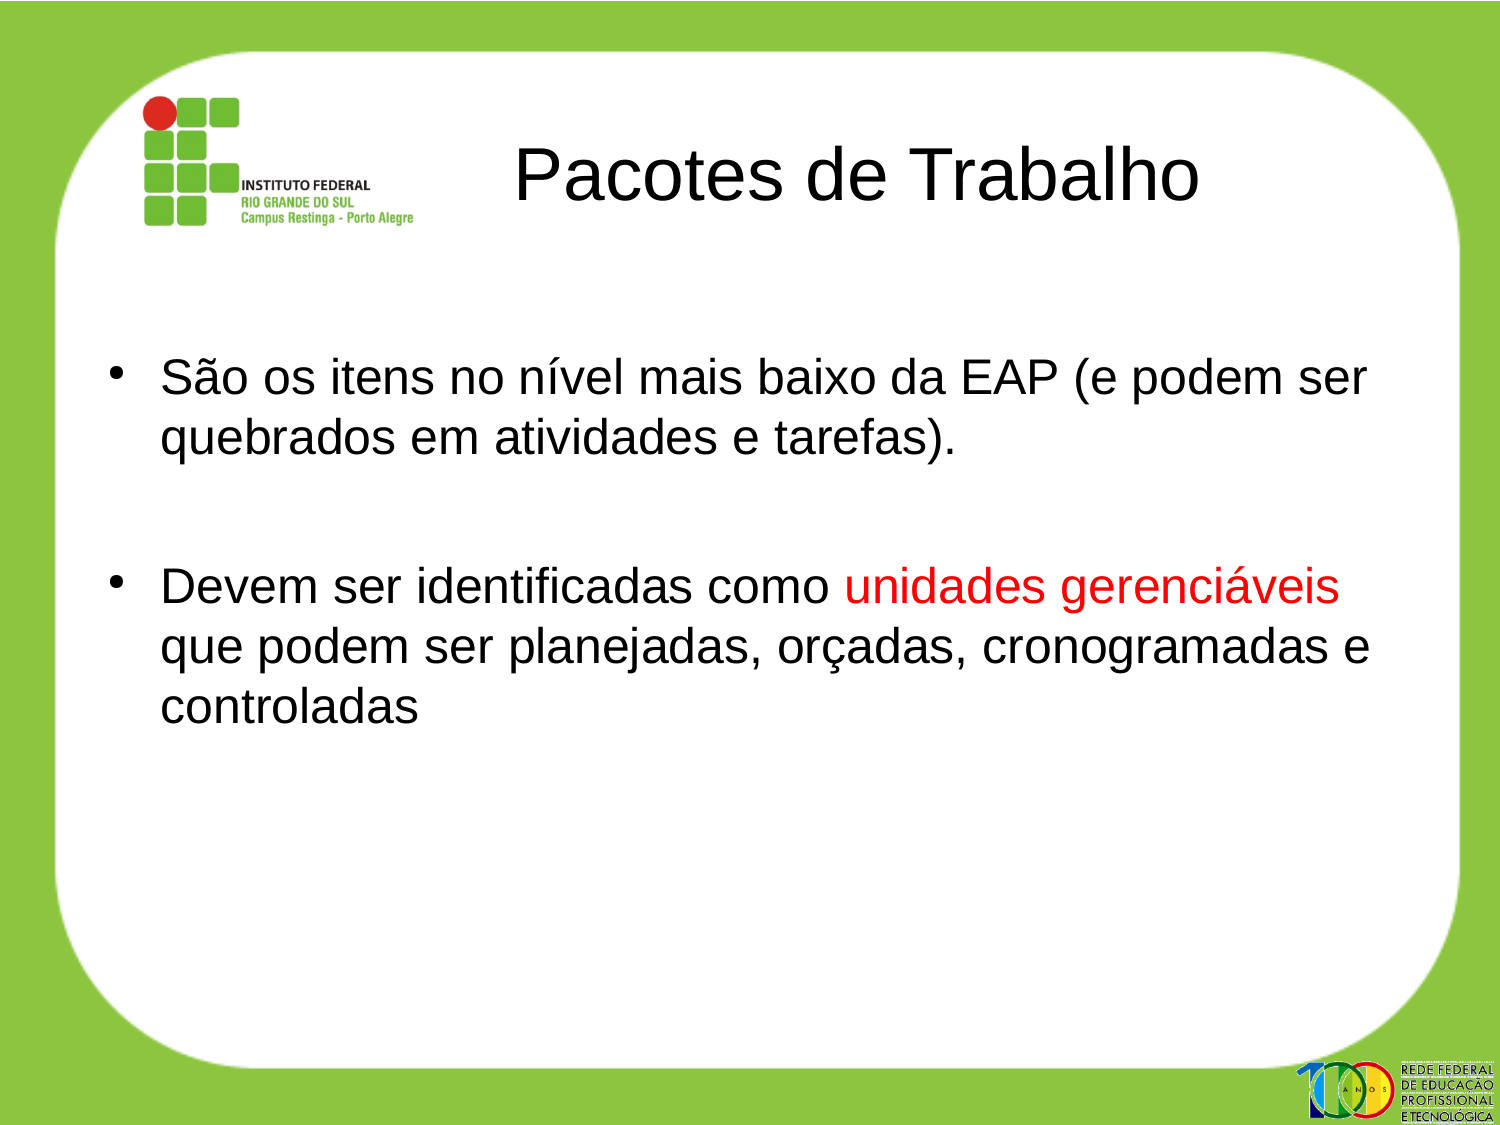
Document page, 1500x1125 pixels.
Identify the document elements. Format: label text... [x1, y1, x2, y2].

picture [0, 1, 1500, 1125]
list São os itens no nível mais baixo da EAP (e podem ser quebrados em atividades e tarefas). Devem ser identificadas como unidades gerenciáveis que podem ser planejadas, orçadas, cronogramadas e controladas [75, 262, 1426, 1035]
title Pacotes de Trabalho [463, 35, 1500, 223]
